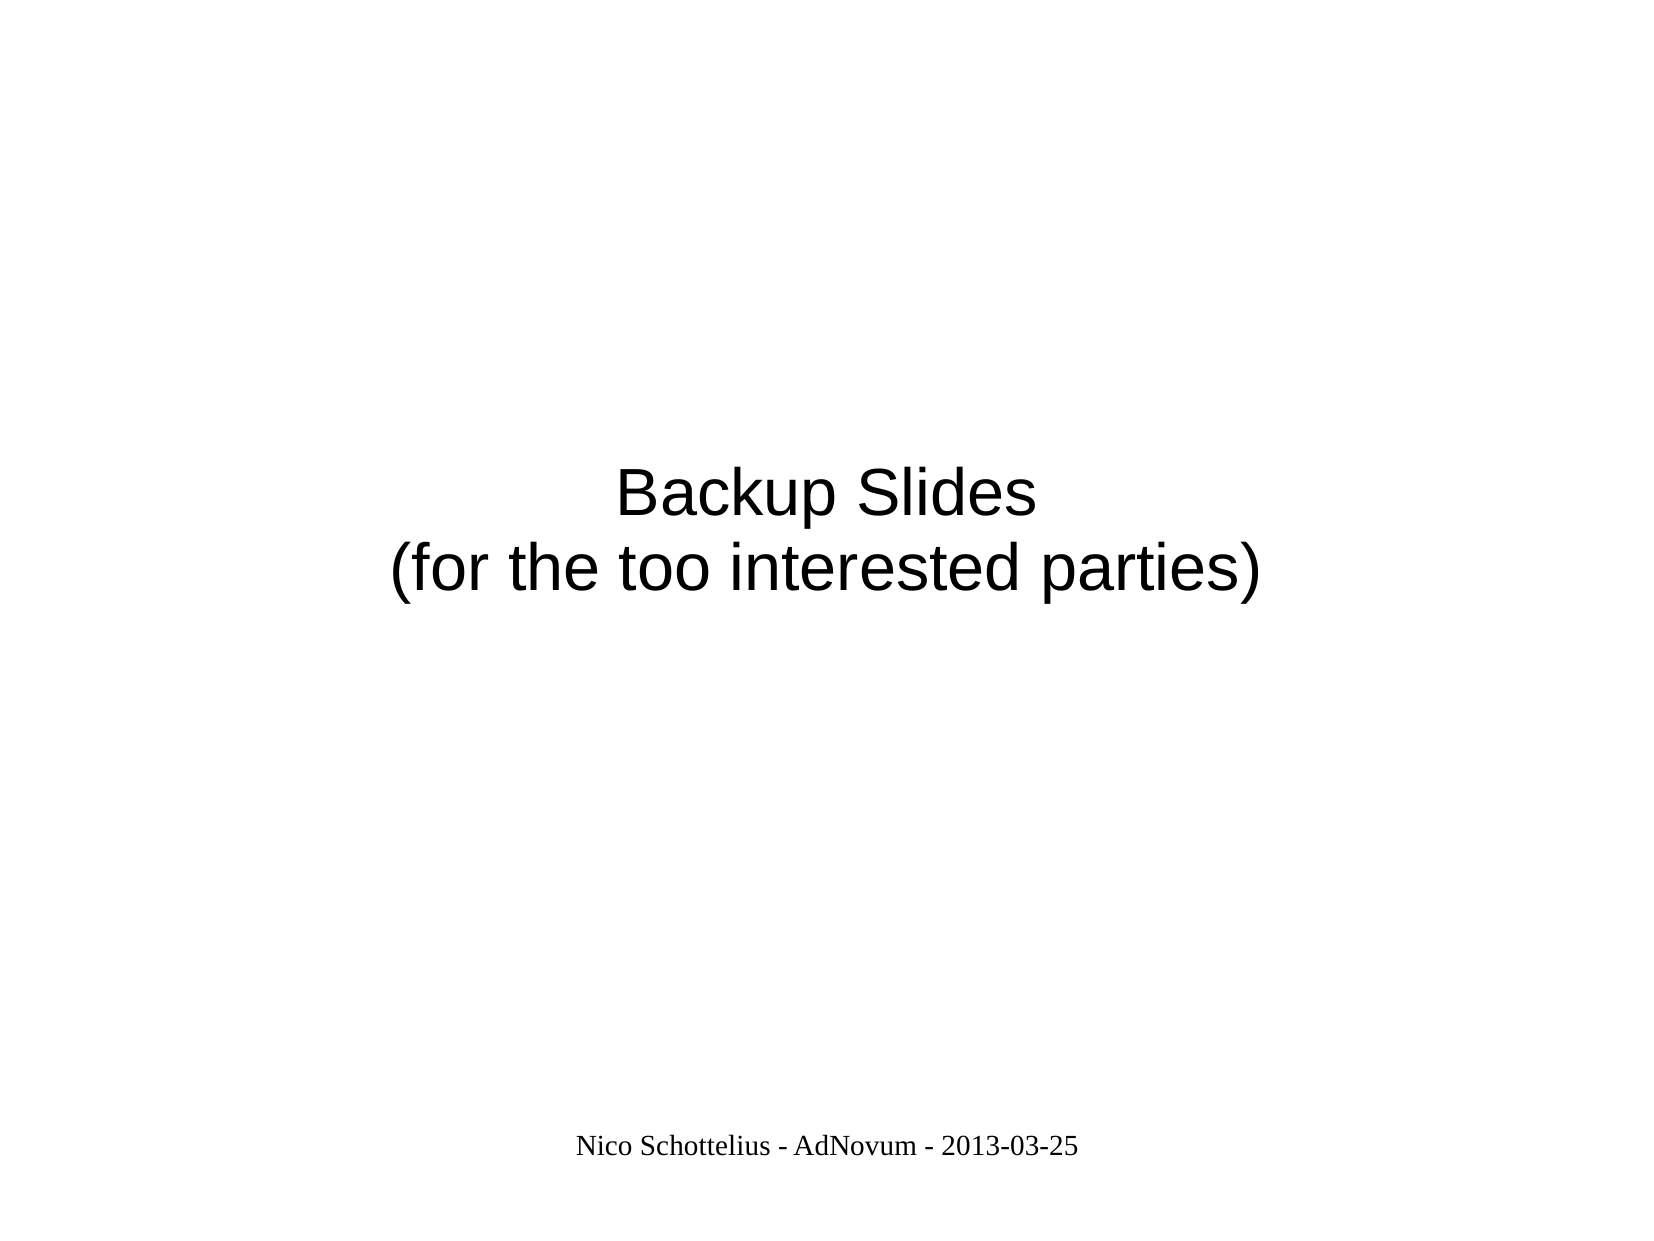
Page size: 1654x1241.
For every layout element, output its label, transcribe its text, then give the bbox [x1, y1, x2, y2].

subtitle Backup Slides (for the too interested parties) [82, 49, 1571, 1010]
